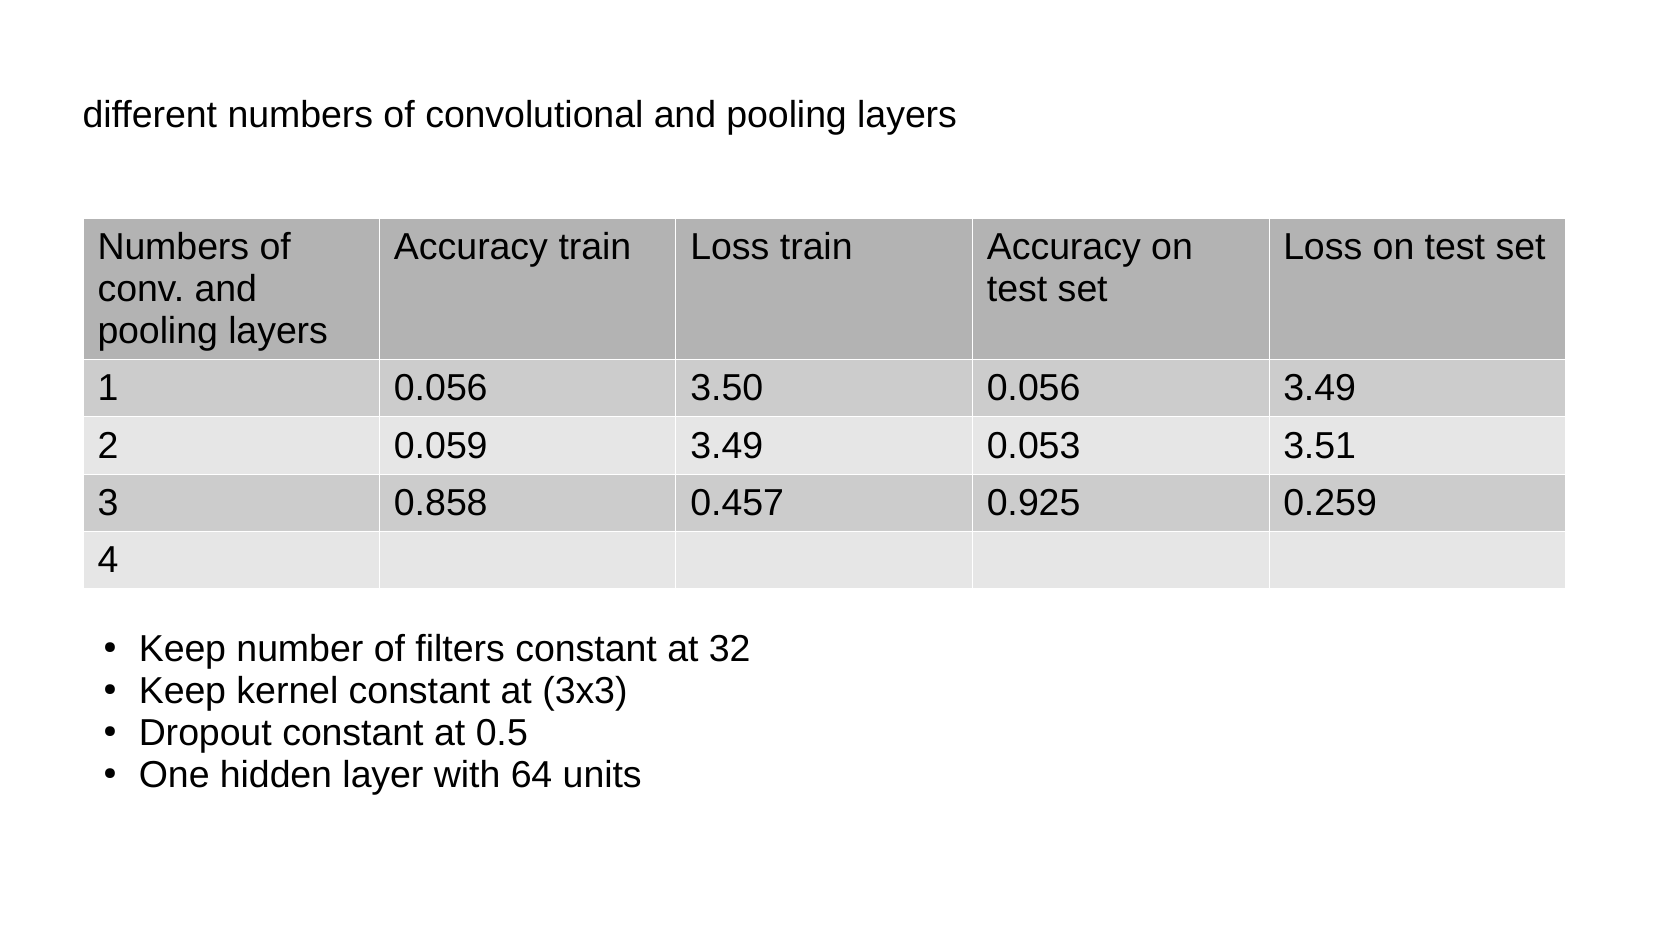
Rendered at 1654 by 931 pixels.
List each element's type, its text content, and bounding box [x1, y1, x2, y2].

text_box Keep number of filters constant at 32 Keep kernel constant at (3x3) Dropout constant at 0.5 One hidden layer with 64 units [88, 620, 766, 803]
table_cell 2 [84, 417, 379, 474]
table_cell [676, 532, 972, 588]
table_cell 0.059 [380, 417, 675, 474]
table_cell 3.49 [676, 417, 972, 474]
table_header Accuracy on test set [973, 219, 1269, 359]
table_cell 3.49 [1270, 360, 1565, 416]
table_cell 0.925 [973, 475, 1269, 531]
table_cell 0.259 [1270, 475, 1565, 531]
table_cell 1 [84, 360, 379, 416]
table_header Accuracy train [380, 219, 675, 359]
table_header Loss train [676, 219, 972, 359]
table_cell [1270, 532, 1565, 588]
table_cell 0.858 [380, 475, 675, 531]
table_cell 0.056 [973, 360, 1269, 416]
table_header Numbers of conv. and pooling layers [84, 219, 379, 359]
table_cell 0.053 [973, 417, 1269, 474]
table_cell 4 [84, 532, 379, 588]
table_cell 0.056 [380, 360, 675, 416]
title different numbers of convolutional and pooling layers [82, 37, 1571, 193]
table_cell 3 [84, 475, 379, 531]
table_cell 3.51 [1270, 417, 1565, 474]
table_cell 0.457 [676, 475, 972, 531]
table_header Loss on test set [1270, 219, 1565, 359]
table_cell [973, 532, 1269, 588]
table_cell 3.50 [676, 360, 972, 416]
table_cell [380, 532, 675, 588]
